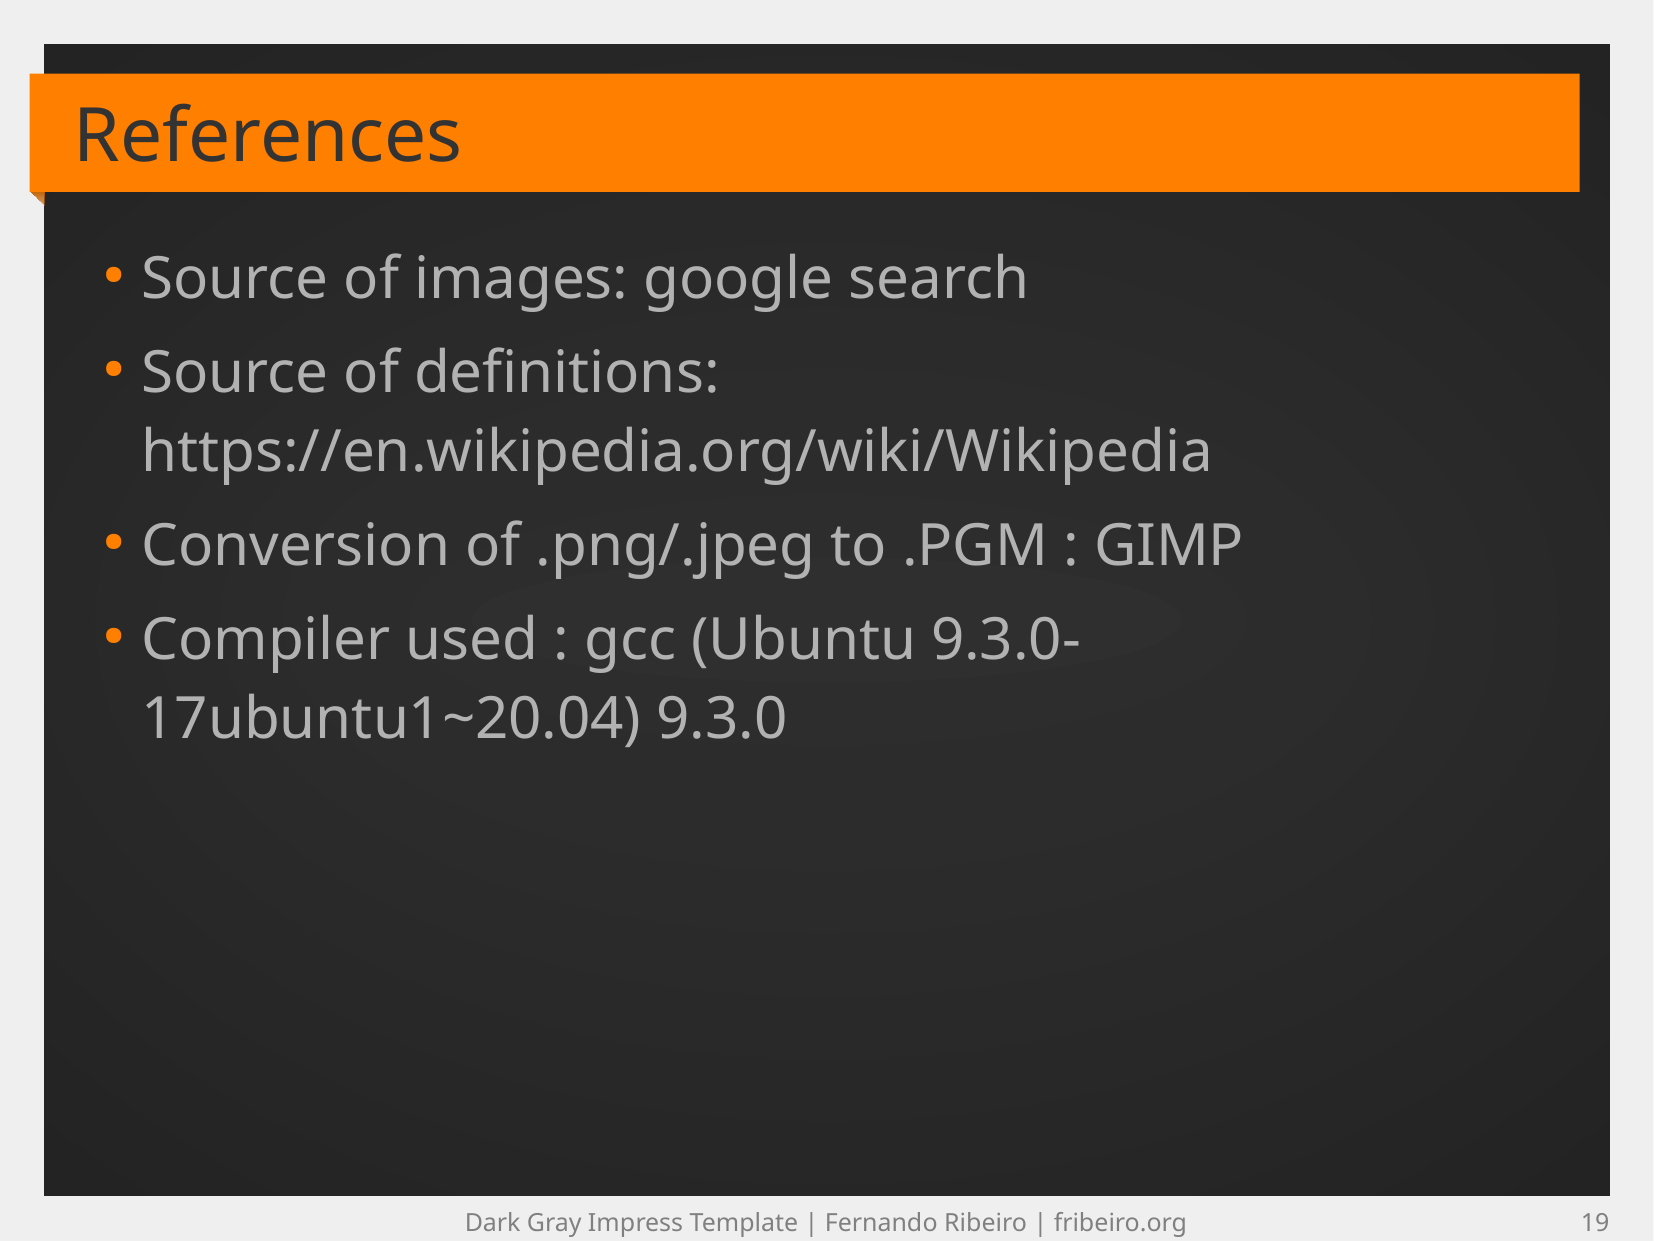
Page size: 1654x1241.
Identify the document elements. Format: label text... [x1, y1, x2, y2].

title References [73, 73, 1565, 192]
list Source of images: google search Source of definitions: https://en.wikipedia.org/wiki/Wikipedia Conversion of .png/.jpeg to .PGM : GIMP Compiler used : gcc (Ubuntu 9.3.0-17ubuntu1~20.04) 9.3.0 [73, 236, 1580, 1167]
